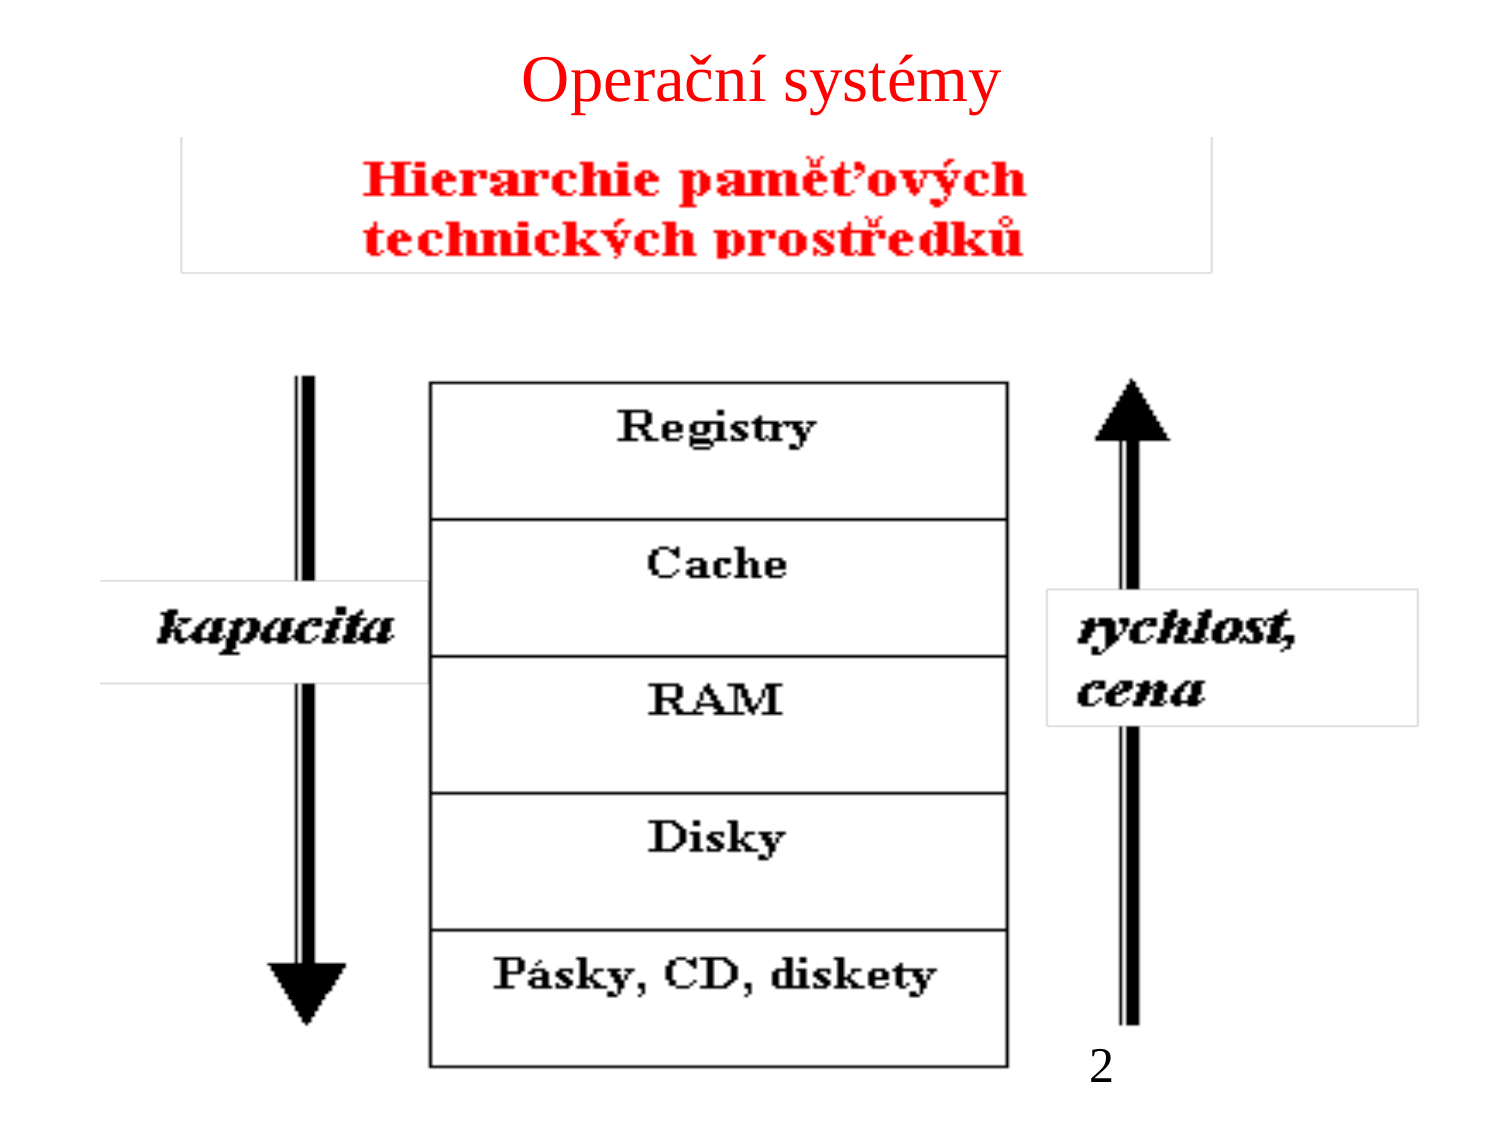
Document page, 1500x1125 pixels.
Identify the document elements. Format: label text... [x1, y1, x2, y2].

picture [100, 137, 1426, 1075]
title Operační systémy [125, 0, 1401, 137]
